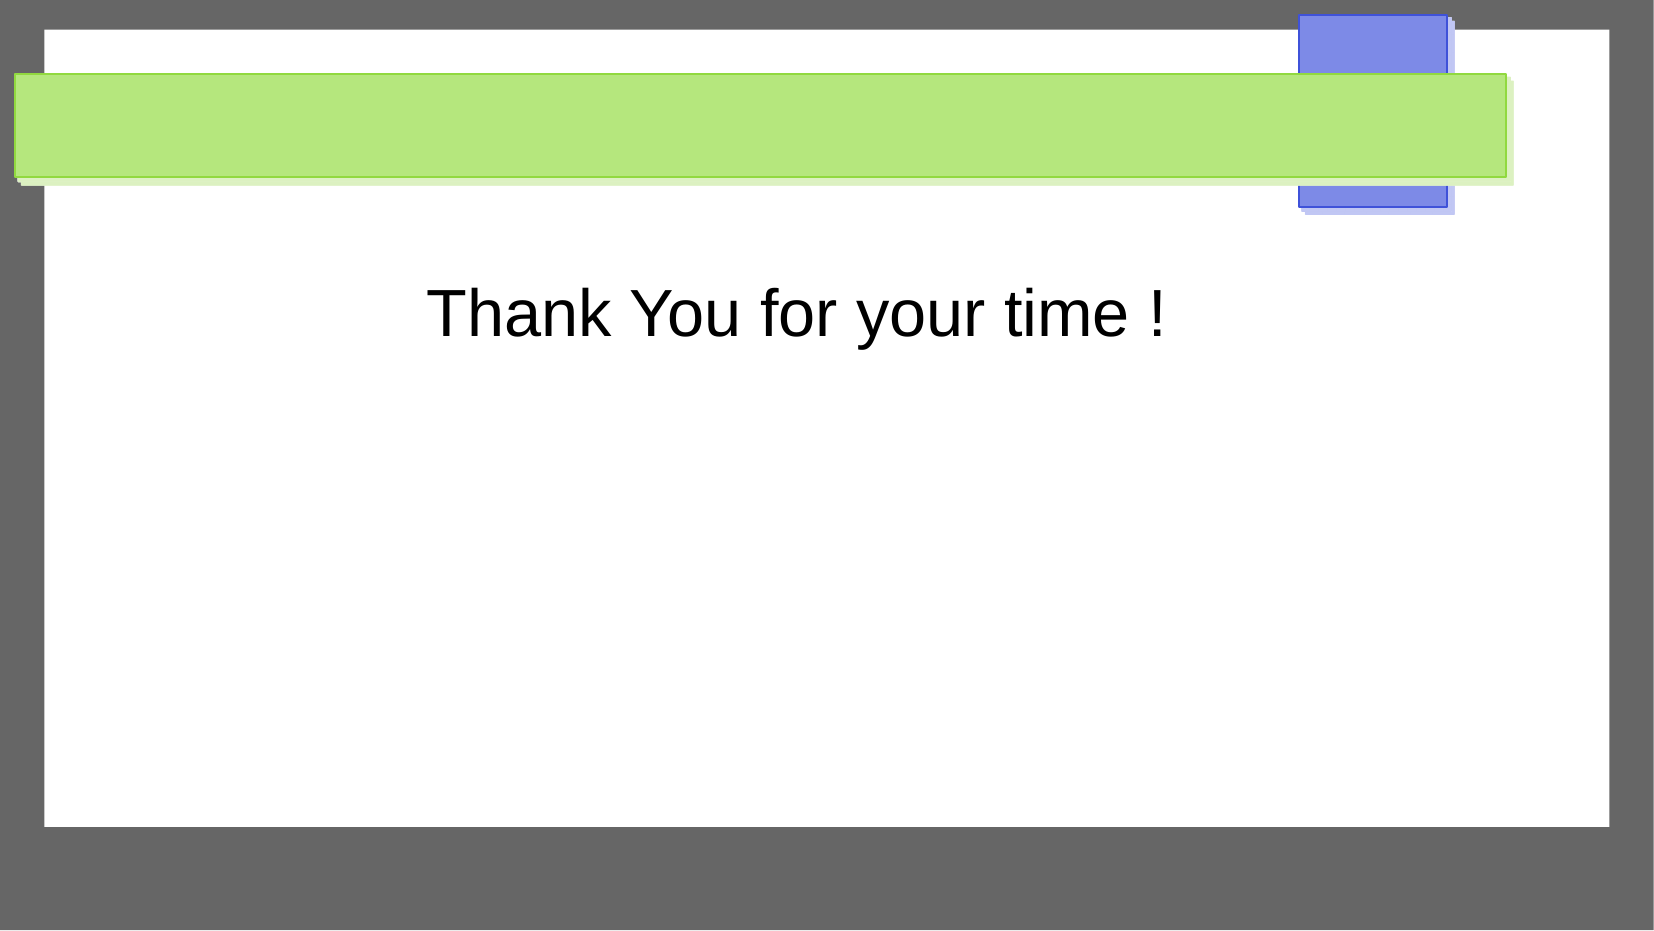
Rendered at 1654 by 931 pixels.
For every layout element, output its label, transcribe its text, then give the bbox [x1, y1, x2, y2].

subtitle Thank You for your time ! [88, 73, 1506, 554]
